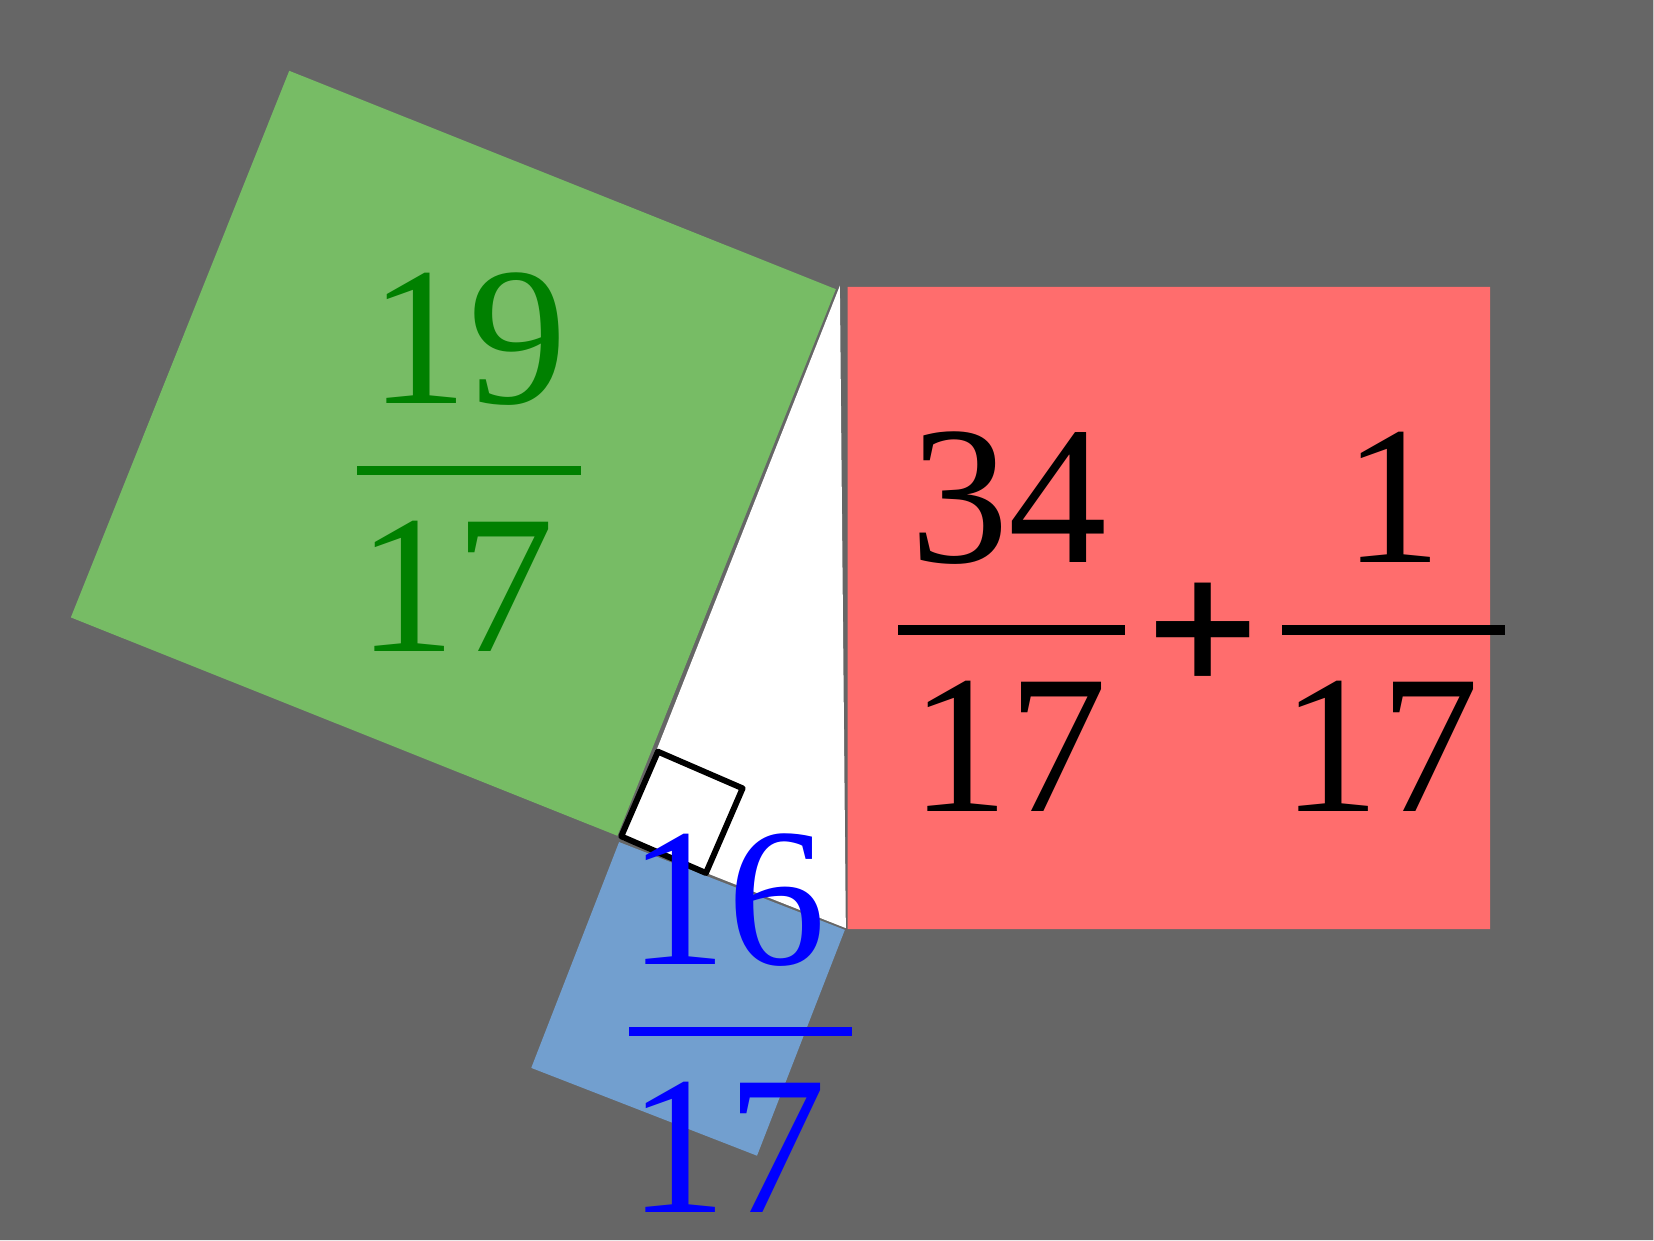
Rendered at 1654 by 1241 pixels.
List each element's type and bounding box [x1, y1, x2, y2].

text_box [645, 757, 738, 791]
chart [295, 230, 633, 700]
chart [566, 389, 1558, 1241]
text_box [0, 0, 1654, 1241]
